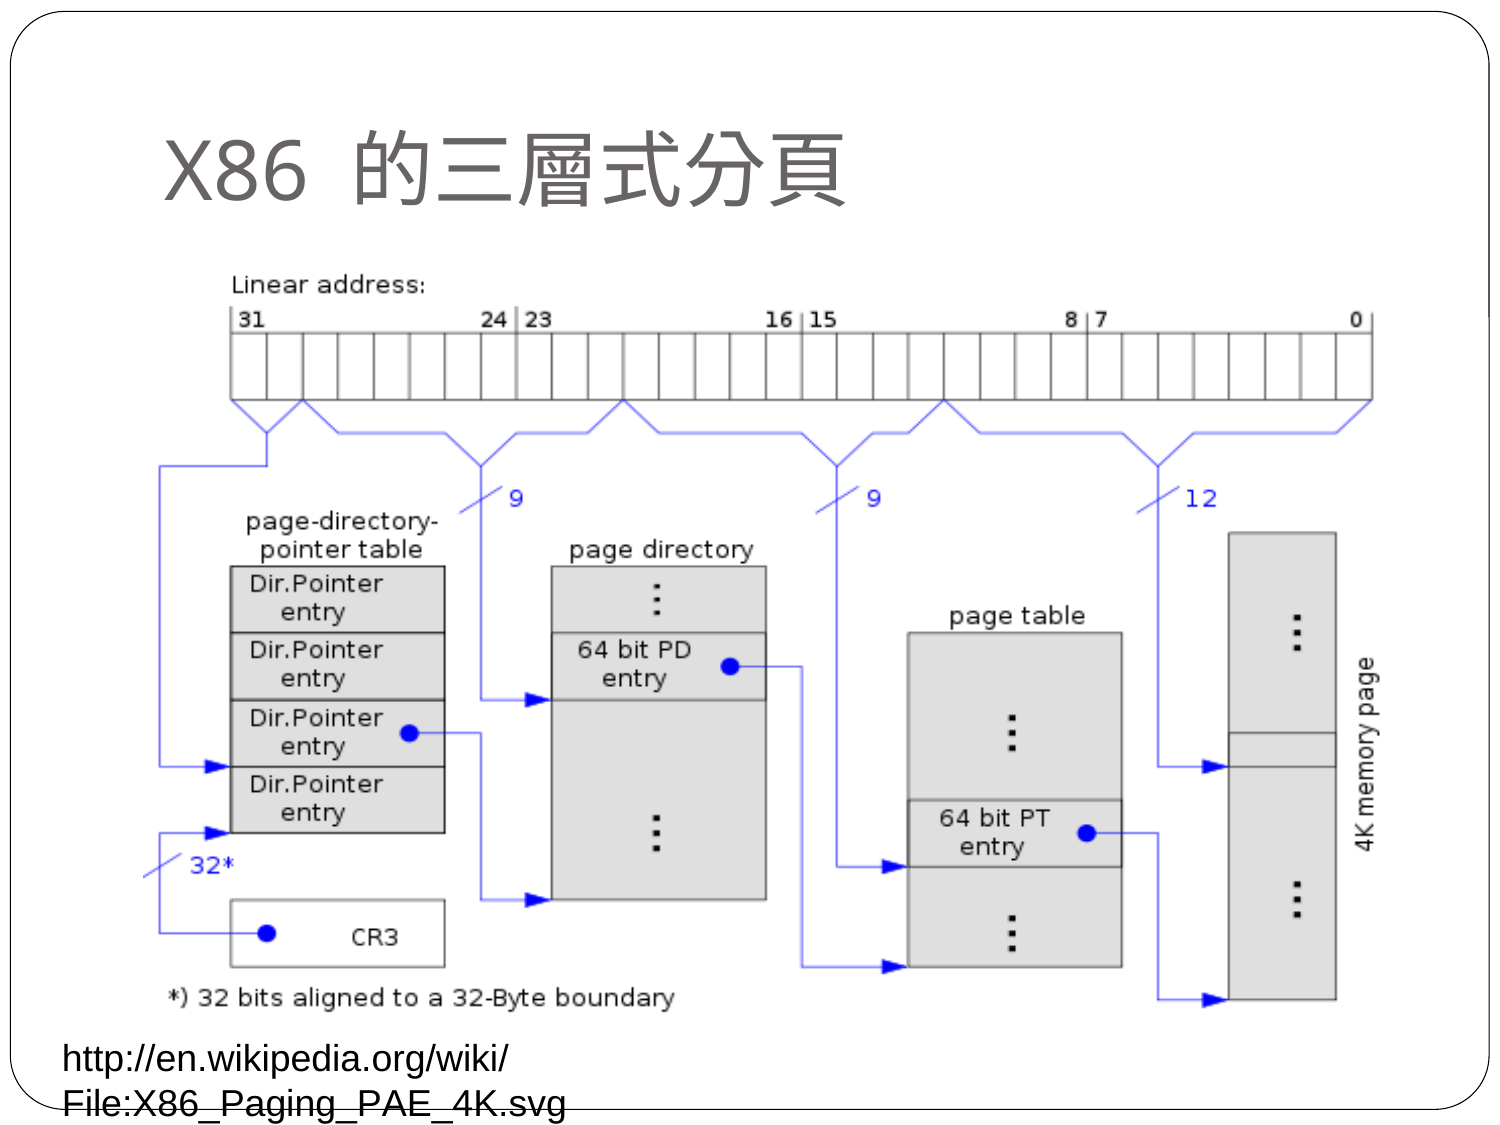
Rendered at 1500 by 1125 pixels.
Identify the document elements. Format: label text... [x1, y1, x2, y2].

picture [143, 267, 1394, 1016]
title X86 的三層式分頁 [150, 9, 1426, 233]
text_box http://en.wikipedia.org/wiki/File:X86_Paging_PAE_4K.svg [47, 1026, 1028, 1087]
